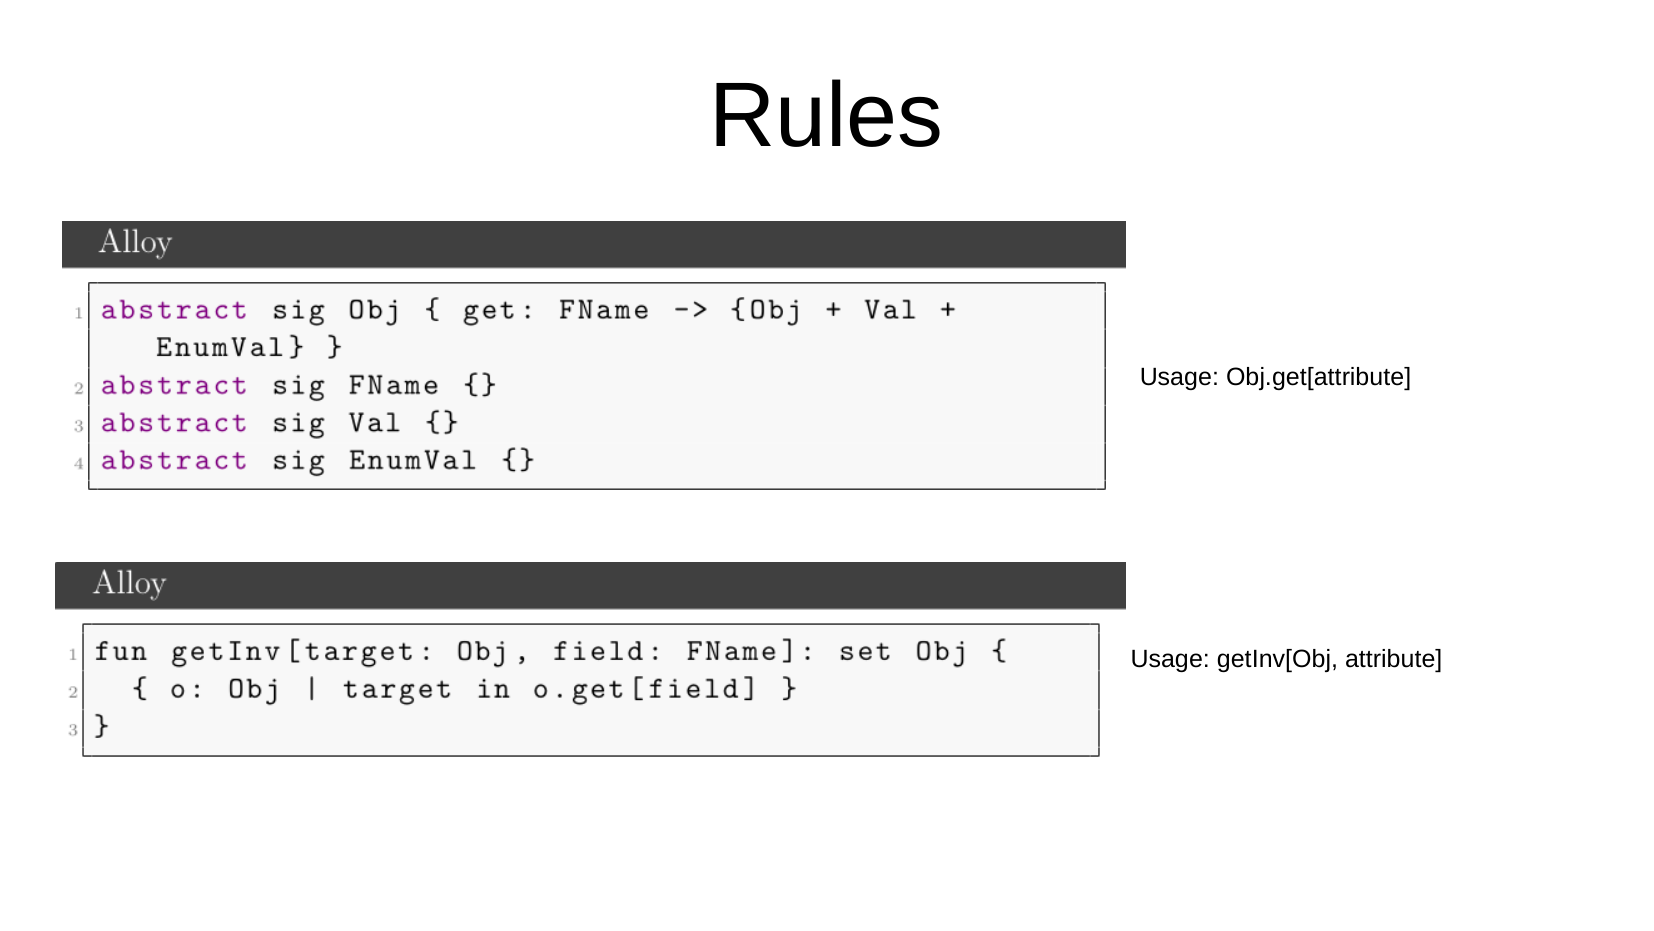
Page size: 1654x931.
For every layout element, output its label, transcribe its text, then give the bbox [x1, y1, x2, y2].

picture [62, 221, 1126, 526]
title Rules [82, 37, 1571, 193]
text_box Usage: Obj.get[attribute] [1125, 355, 1426, 399]
picture [55, 562, 1126, 792]
text_box Usage: getInv[Obj, attribute] [1115, 637, 1457, 681]
